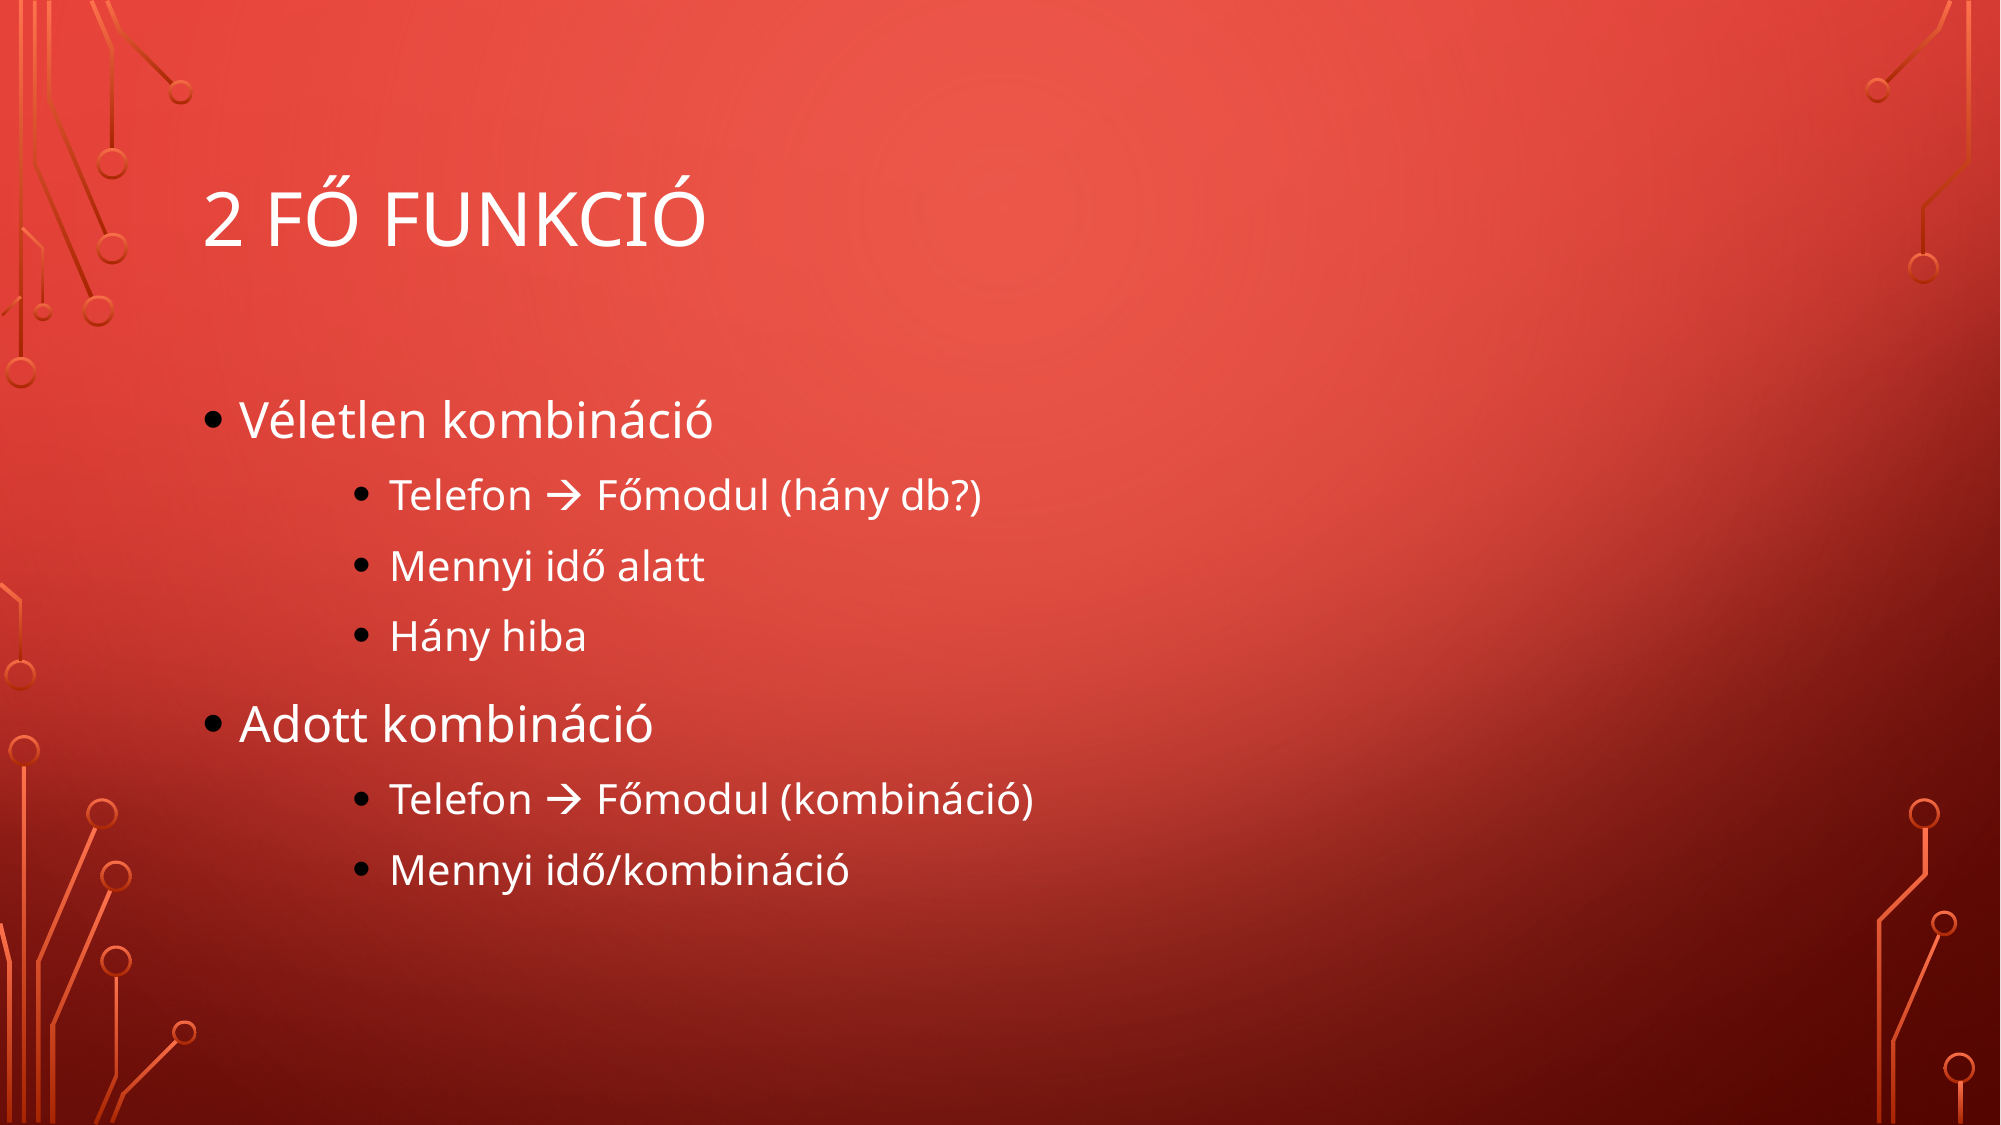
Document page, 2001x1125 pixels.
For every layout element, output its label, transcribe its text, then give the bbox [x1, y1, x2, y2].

title 2 Fő Funkció [187, 101, 1813, 344]
list Véletlen kombináció Telefon  Főmodul (hány db?) Mennyi idő alatt Hány hiba Adott kombináció Telefon  Főmodul (kombináció) Mennyi idő/kombináció [187, 369, 1813, 951]
